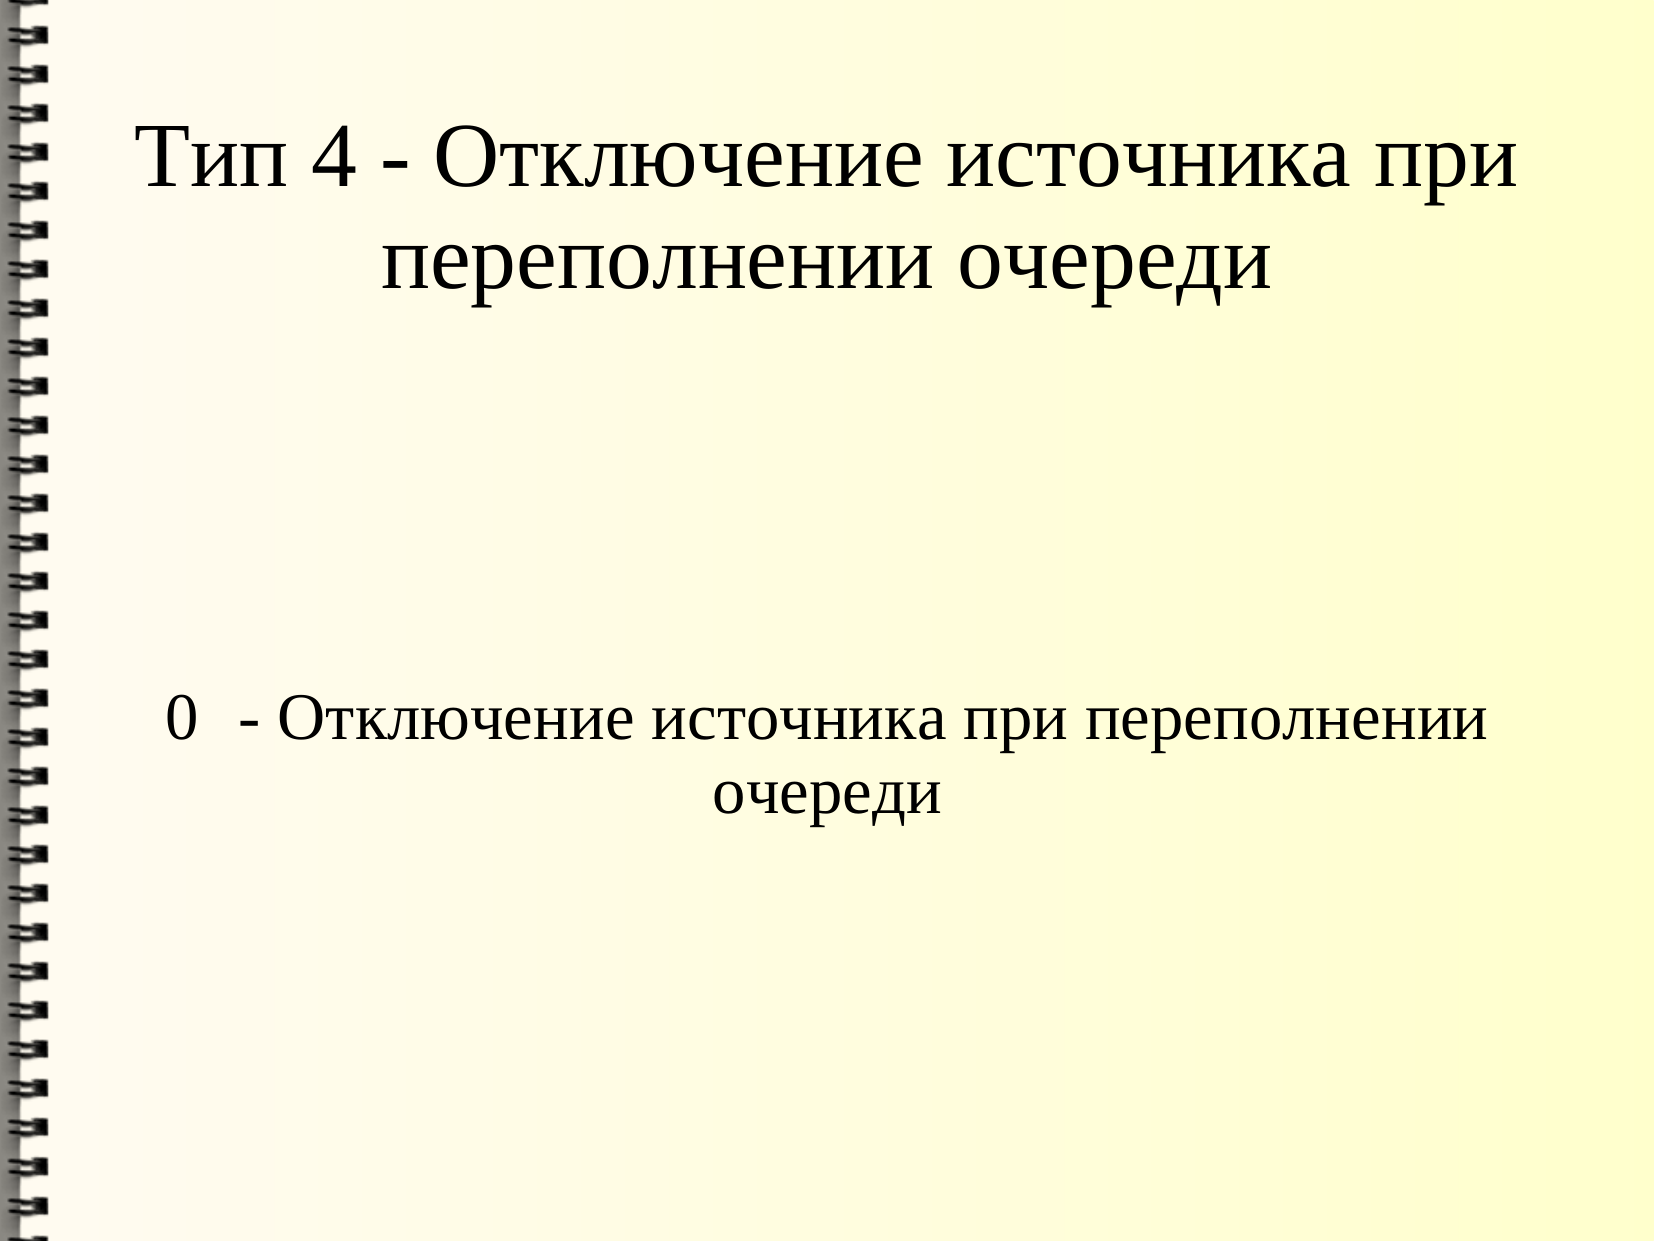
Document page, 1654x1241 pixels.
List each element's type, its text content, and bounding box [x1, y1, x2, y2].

title Тип 4 - Отключение источника при переполнении очереди [121, 104, 1534, 308]
picture [0, 0, 1654, 1241]
subtitle 0 - Отключение источника при переполнении очереди [121, 352, 1534, 1156]
